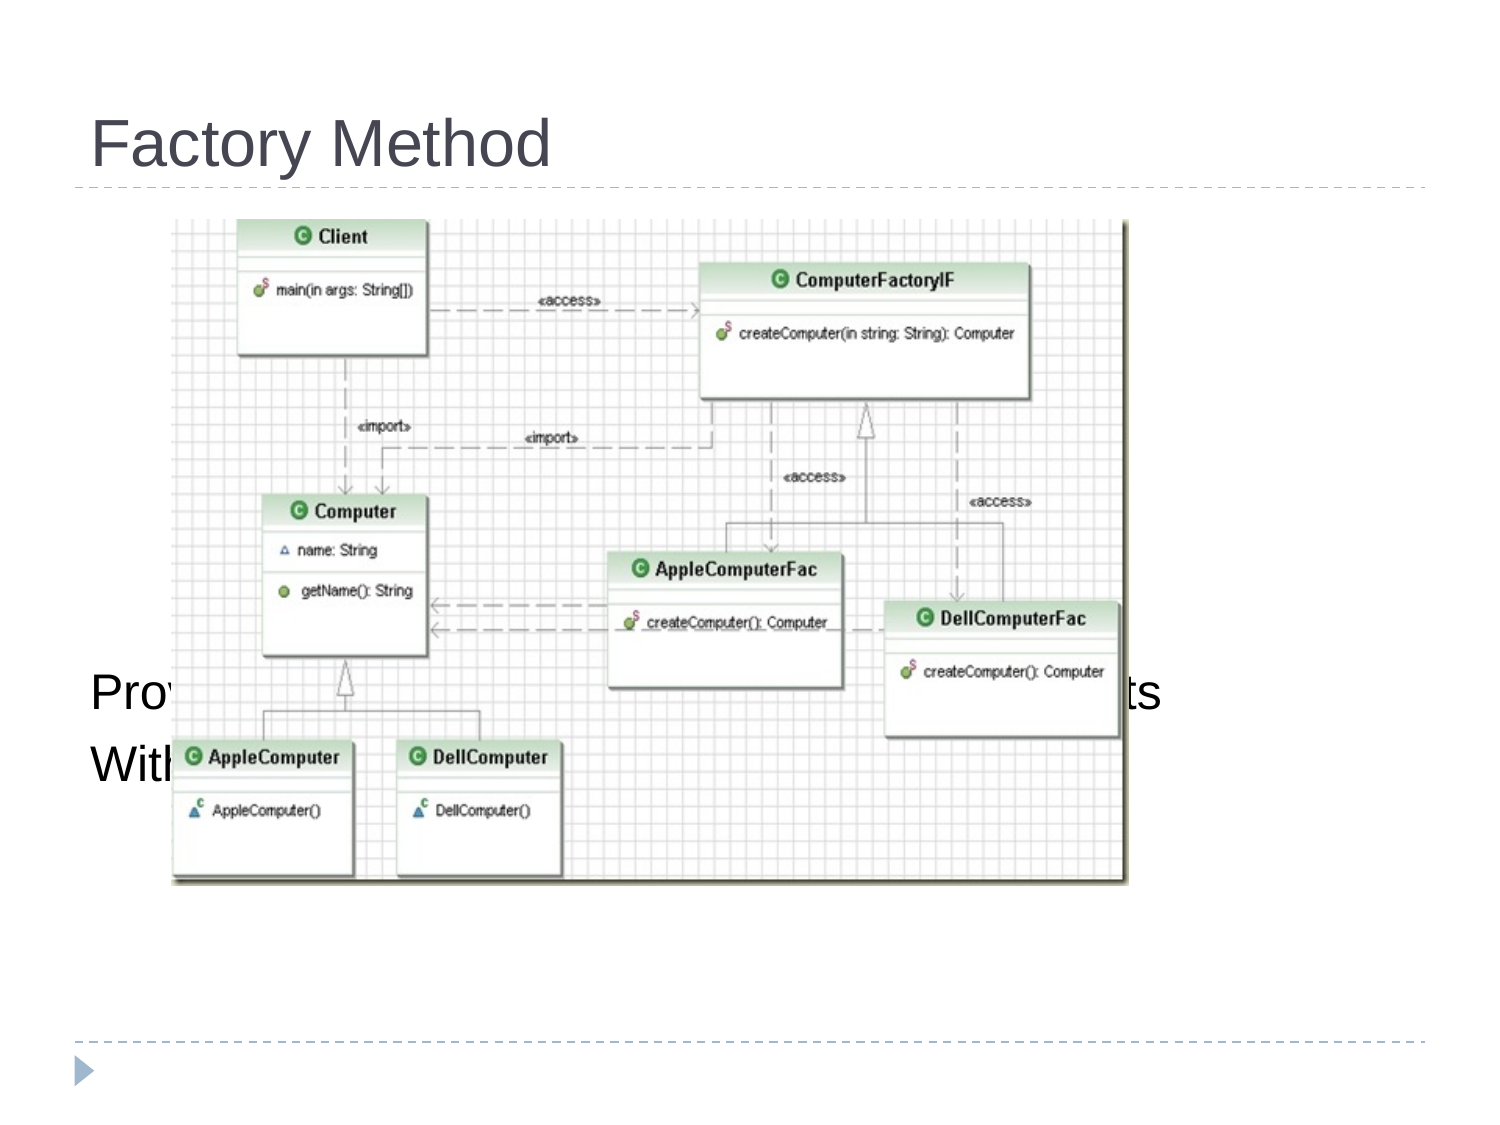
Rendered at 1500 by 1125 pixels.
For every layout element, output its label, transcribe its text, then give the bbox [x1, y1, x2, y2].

title Factory Method [75, 24, 1425, 188]
list Provides an interface for creating related objects Without knowing concrete classes [75, 200, 1425, 1010]
text_box [171, 219, 1129, 886]
